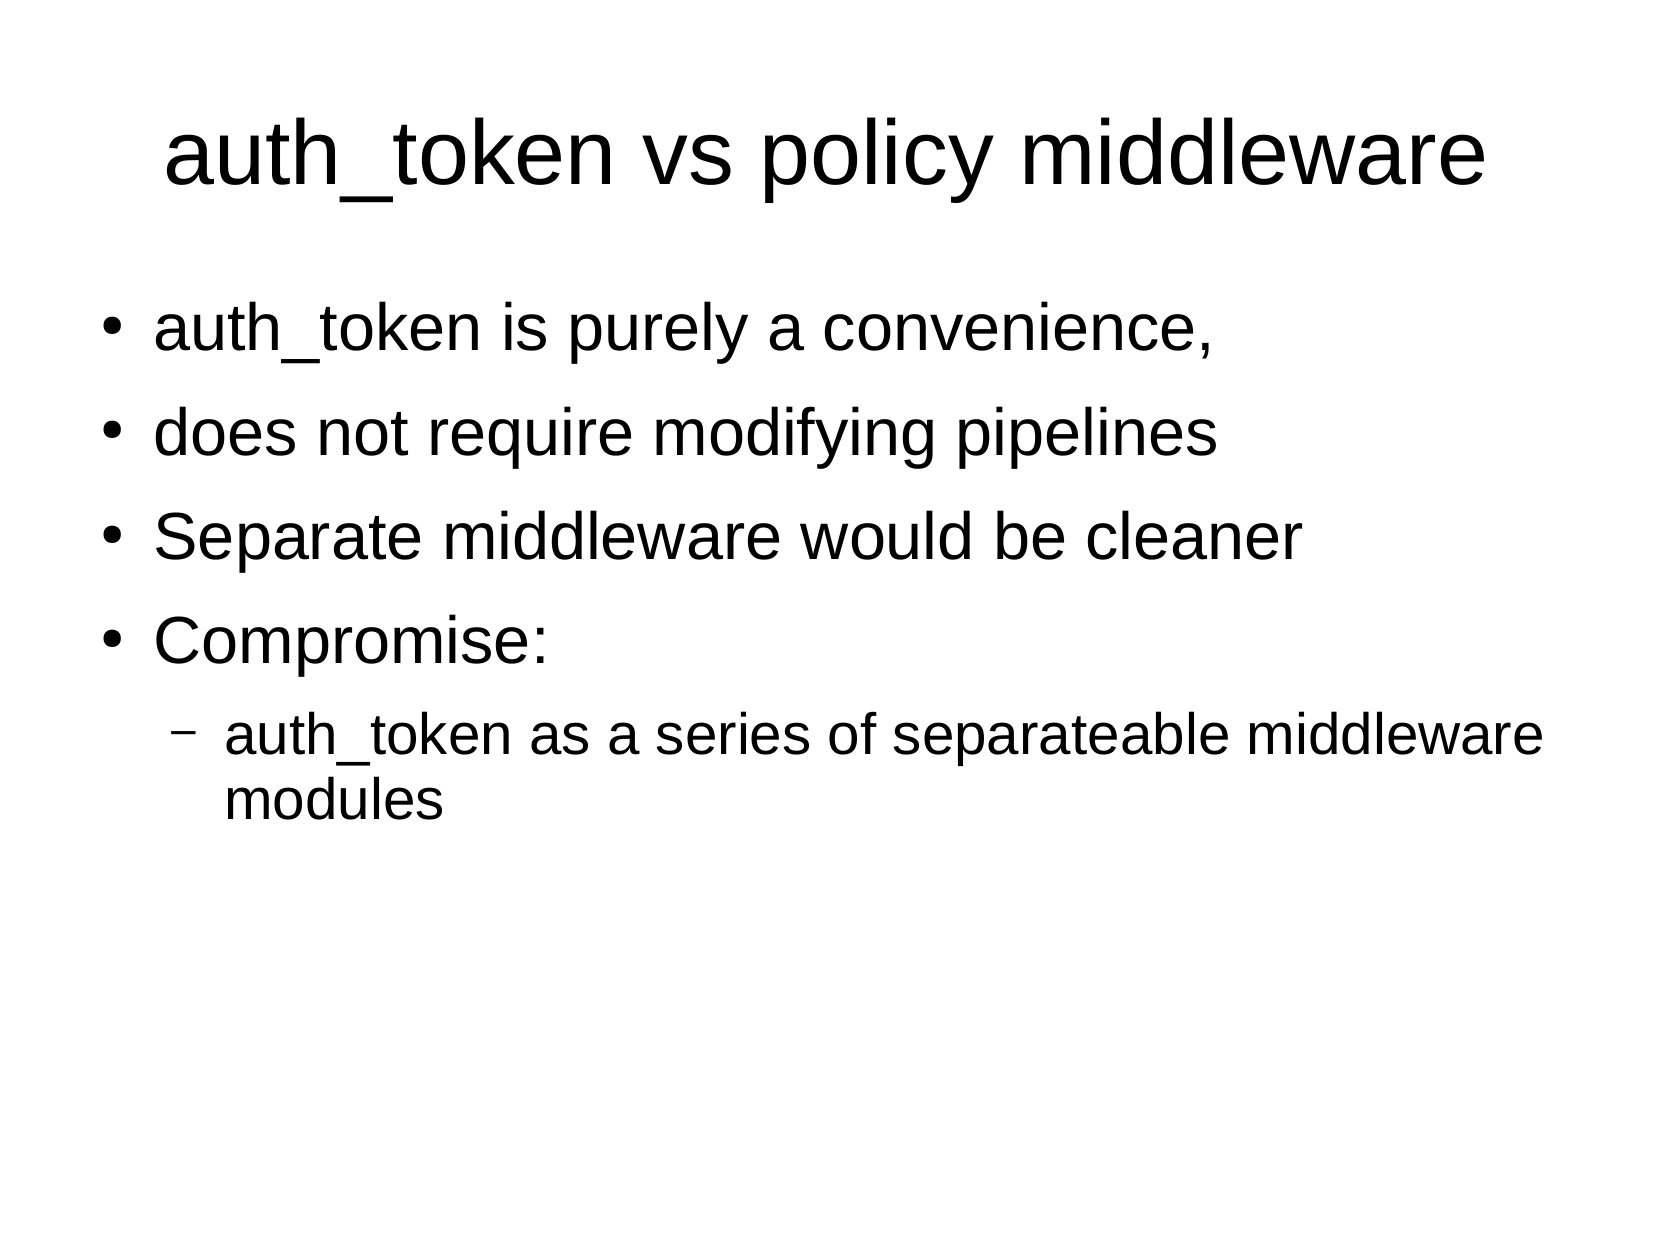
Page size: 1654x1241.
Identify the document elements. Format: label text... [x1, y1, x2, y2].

list auth_token is purely a convenience, does not require modifying pipelines Separate middleware would be cleaner Compromise: auth_token as a series of separateable middleware modules [82, 290, 1571, 1010]
title auth_token vs policy middleware [82, 49, 1571, 257]
